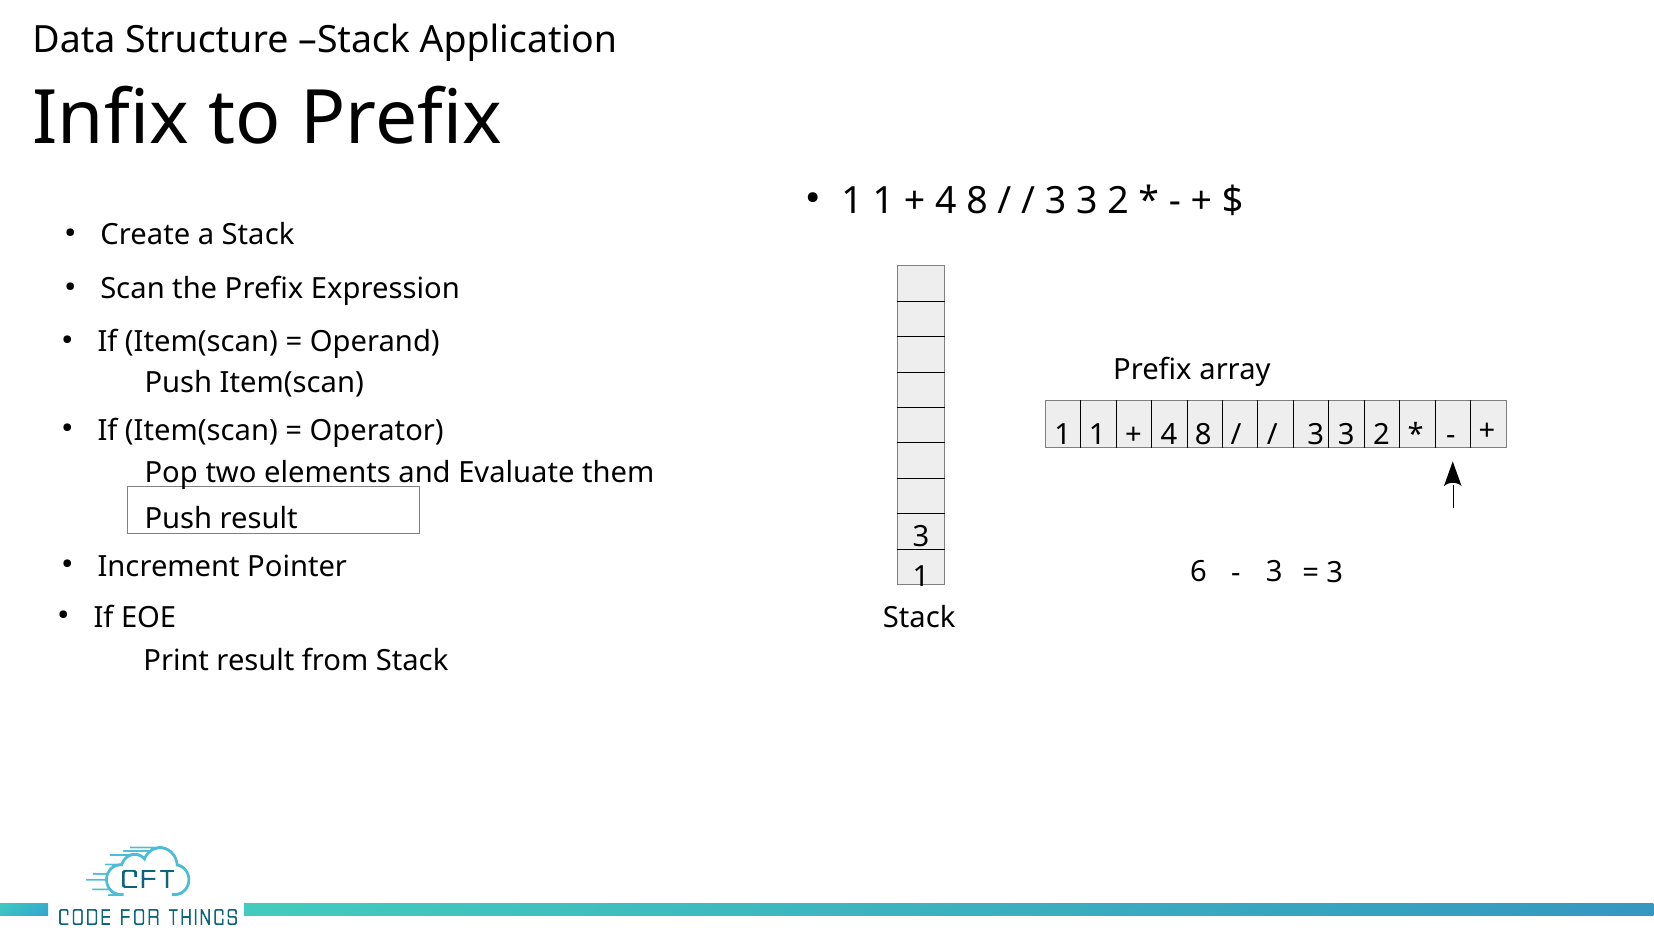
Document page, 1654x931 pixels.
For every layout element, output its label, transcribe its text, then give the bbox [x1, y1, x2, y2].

text_box [897, 265, 945, 301]
text_box Push Item(scan) [94, 373, 426, 401]
text_box [897, 479, 945, 507]
text_box + [1463, 402, 1518, 452]
text_box 1 [1074, 406, 1123, 456]
text_box [1400, 400, 1435, 406]
text_box Stack [868, 588, 979, 638]
picture [59, 846, 237, 925]
text_box [1188, 400, 1222, 406]
text_box 1 1 + 4 8 / / 3 3 2 * - + $ [791, 165, 1377, 225]
text_box - [1216, 543, 1257, 593]
text_box [897, 443, 945, 478]
text_box [897, 337, 945, 372]
text_box [1152, 400, 1187, 406]
text_box [1117, 400, 1151, 406]
text_box 3 [1292, 406, 1341, 456]
text_box 3 [1257, 543, 1287, 593]
text_box 1 [1039, 406, 1074, 456]
text_box Pop two elements and Evaluate them [94, 443, 709, 502]
text_box [1223, 400, 1257, 406]
text_box If EOE [43, 588, 375, 638]
text_box [897, 373, 945, 407]
text_box Prefix array [1098, 341, 1312, 391]
text_box 6 [1175, 543, 1216, 593]
text_box [1081, 400, 1116, 406]
text_box [897, 408, 945, 442]
text_box [1329, 400, 1364, 406]
text_box Increment Pointer [47, 537, 621, 597]
text_box / [1252, 406, 1292, 456]
text_box - [1431, 406, 1472, 456]
text_box [1045, 400, 1080, 406]
text_box 8 [1180, 406, 1229, 456]
text_box [1436, 400, 1470, 406]
text_box Create a Stack [50, 206, 355, 266]
text_box = 3 [1287, 543, 1382, 593]
text_box 3 [897, 507, 946, 547]
text_box If (Item(scan) = Operand) [47, 312, 491, 373]
text_box 2 [1372, 406, 1407, 456]
text_box + [1123, 406, 1145, 456]
text_box / [1229, 406, 1252, 456]
text_box 4 [1145, 406, 1180, 456]
text_box * [1407, 406, 1431, 456]
text_box Scan the Prefix Expression [50, 259, 537, 319]
text_box [1294, 400, 1328, 406]
text_box If (Item(scan) = Operator) [47, 401, 496, 461]
text_box [897, 302, 945, 336]
text_box 1 [897, 547, 946, 597]
text_box [1258, 400, 1293, 406]
text_box Print result from Stack [93, 631, 615, 691]
title Data Structure –Stack Application Infix to Prefix [32, 12, 1536, 166]
text_box Push result [94, 490, 426, 550]
text_box 3 [1341, 406, 1372, 456]
text_box [1365, 400, 1399, 406]
